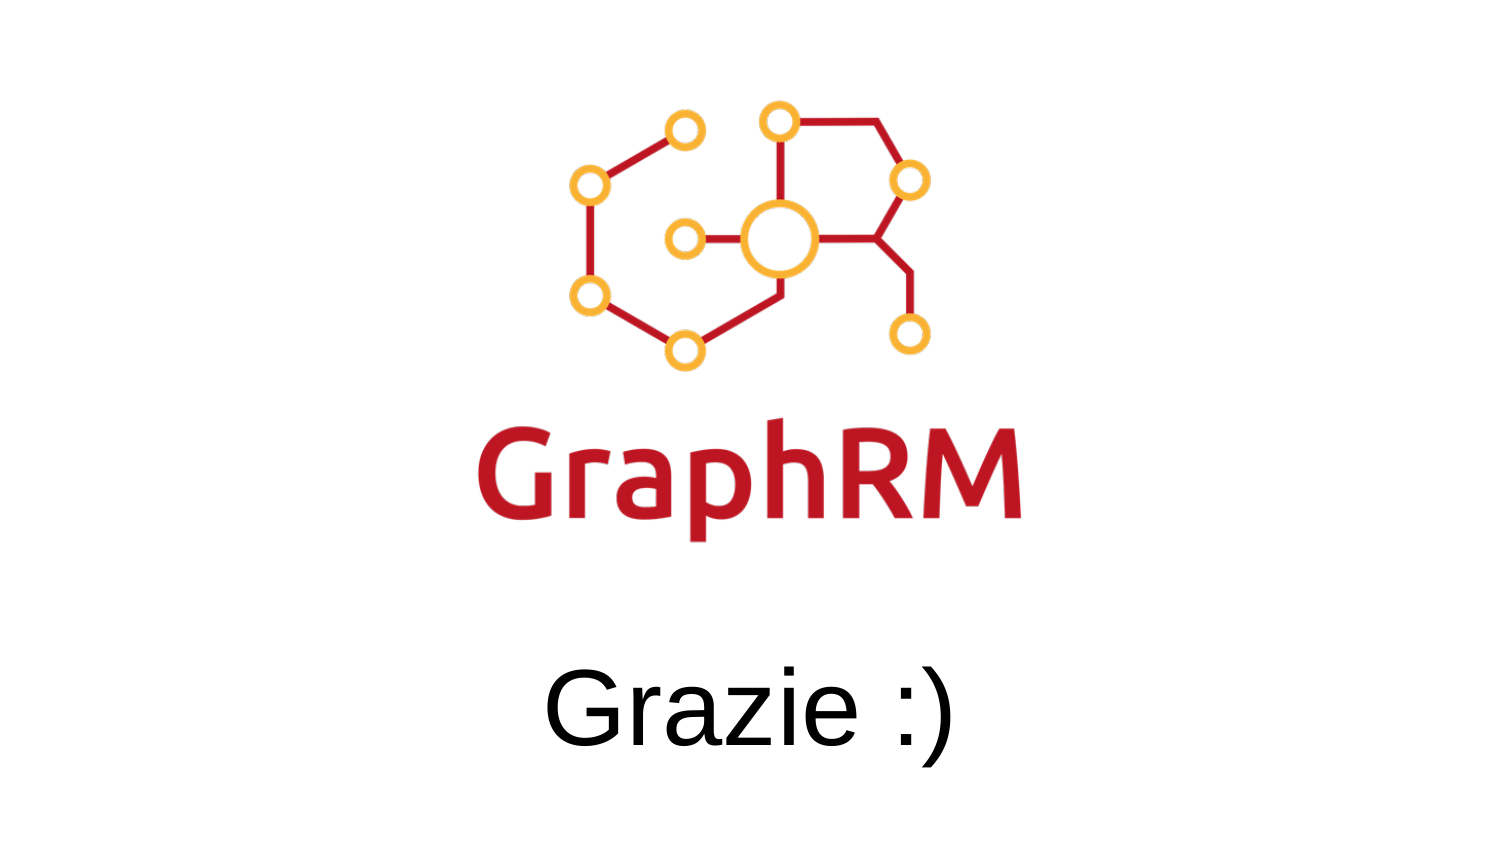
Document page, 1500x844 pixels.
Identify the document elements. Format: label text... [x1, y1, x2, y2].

title Grazie :) [51, 675, 1449, 783]
picture [442, 14, 1058, 631]
